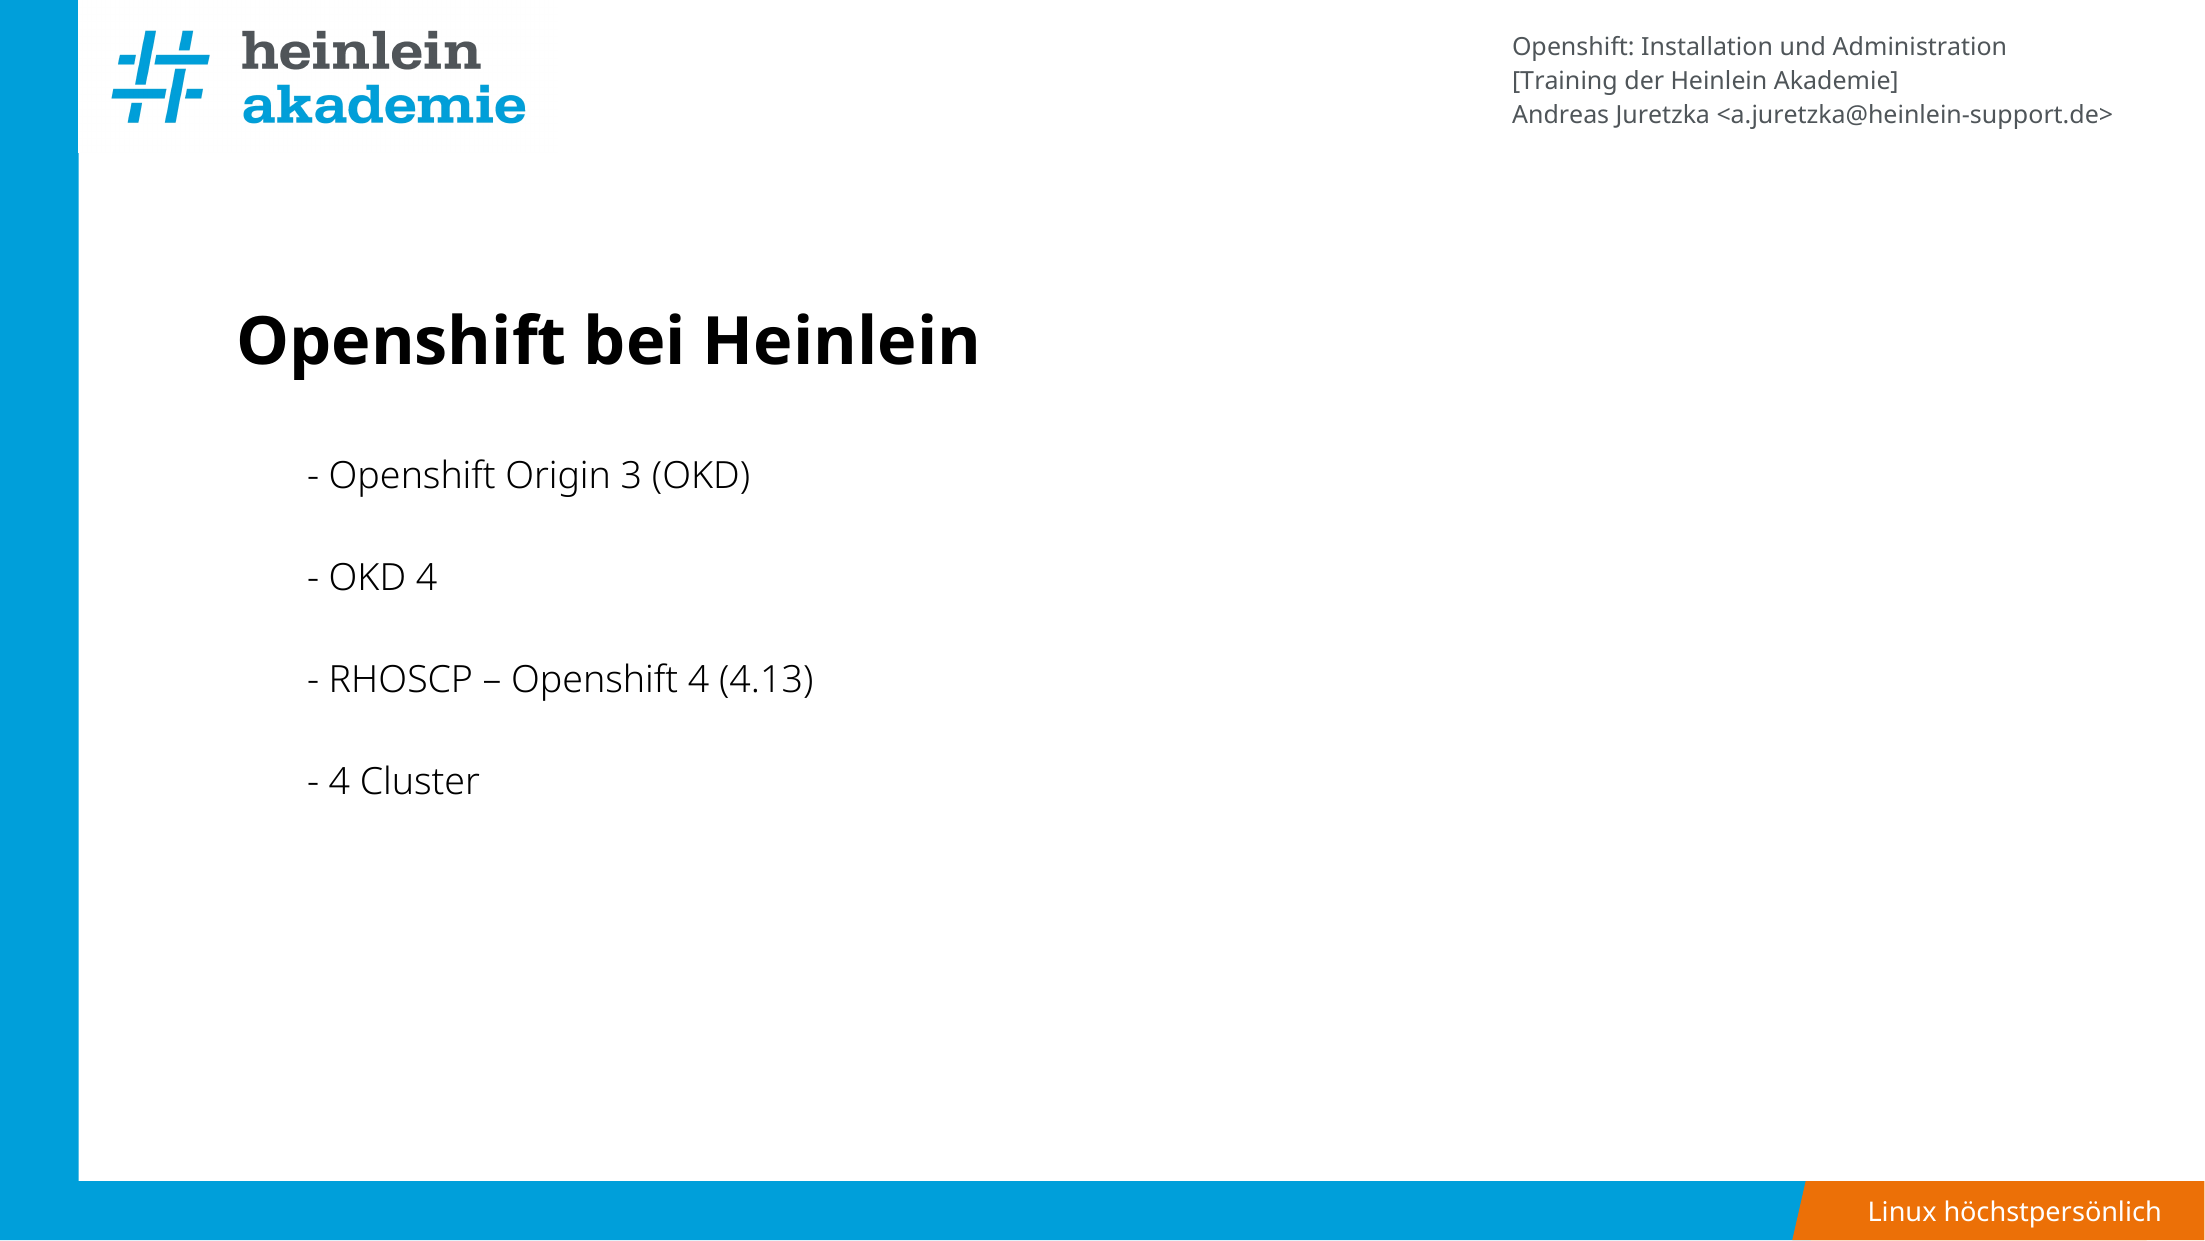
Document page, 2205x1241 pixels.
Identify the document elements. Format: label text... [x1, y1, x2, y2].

title Openshift bei Heinlein [236, 248, 1979, 346]
list - Openshift Origin 3 (OKD) - OKD 4 - RHOSCP – Openshift 4 (4.13) - 4 Cluster [236, 346, 2038, 1161]
picture [79, 0, 558, 153]
